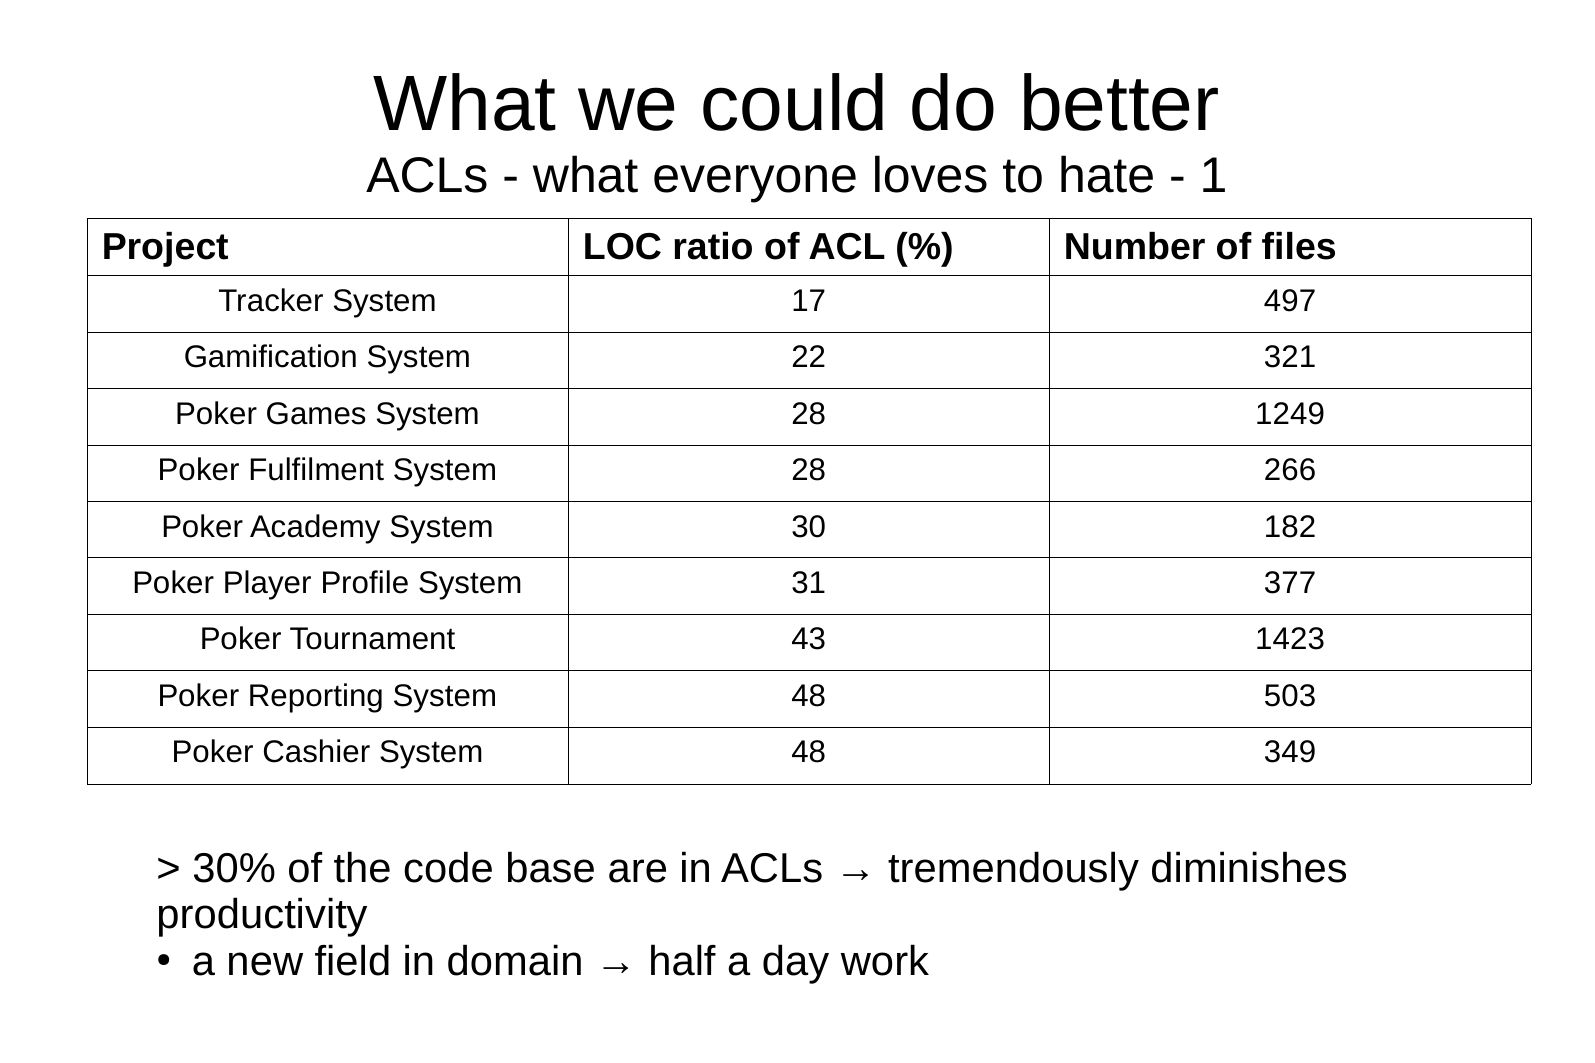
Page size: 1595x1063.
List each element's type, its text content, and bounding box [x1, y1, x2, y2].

table_cell 22 [569, 333, 1049, 388]
table_cell 28 [569, 446, 1049, 501]
table_cell 17 [569, 276, 1049, 332]
table_header LOC ratio of ACL (%) [569, 219, 1049, 275]
table_cell 48 [569, 728, 1049, 784]
table_cell 48 [569, 671, 1049, 727]
table_header Project [88, 219, 568, 275]
table_cell Tracker System [88, 276, 568, 332]
table_cell 349 [1050, 728, 1531, 784]
table_header Number of files [1050, 219, 1531, 275]
table_cell Poker Reporting System [88, 671, 568, 727]
table_cell Poker Games System [88, 389, 568, 445]
table_cell 28 [569, 389, 1049, 445]
table_cell 31 [569, 558, 1049, 614]
table_cell 182 [1050, 502, 1531, 557]
table_cell Poker Academy System [88, 502, 568, 557]
table_cell 321 [1050, 333, 1531, 388]
table_cell Poker Cashier System [88, 728, 568, 784]
table_cell Poker Player Profile System [88, 558, 568, 614]
list [79, 248, 1515, 951]
table_cell 30 [569, 502, 1049, 557]
table_cell 266 [1050, 446, 1531, 501]
table_cell 497 [1050, 276, 1531, 332]
table_cell 43 [569, 615, 1049, 670]
table_cell 1423 [1050, 615, 1531, 670]
title What we could do better ACLs - what everyone loves to hate - 1 [79, 42, 1515, 220]
table_cell Gamification System [88, 333, 568, 388]
table_cell 1249 [1050, 389, 1531, 445]
table_cell 377 [1050, 558, 1531, 614]
text_box > 30% of the code base are in ACLs → tremendously diminishes productivity a new field in domain → half a day work [106, 836, 1477, 993]
table_cell Poker Fulfilment System [88, 446, 568, 501]
table_cell Poker Tournament [88, 615, 568, 670]
table_cell 503 [1050, 671, 1531, 727]
